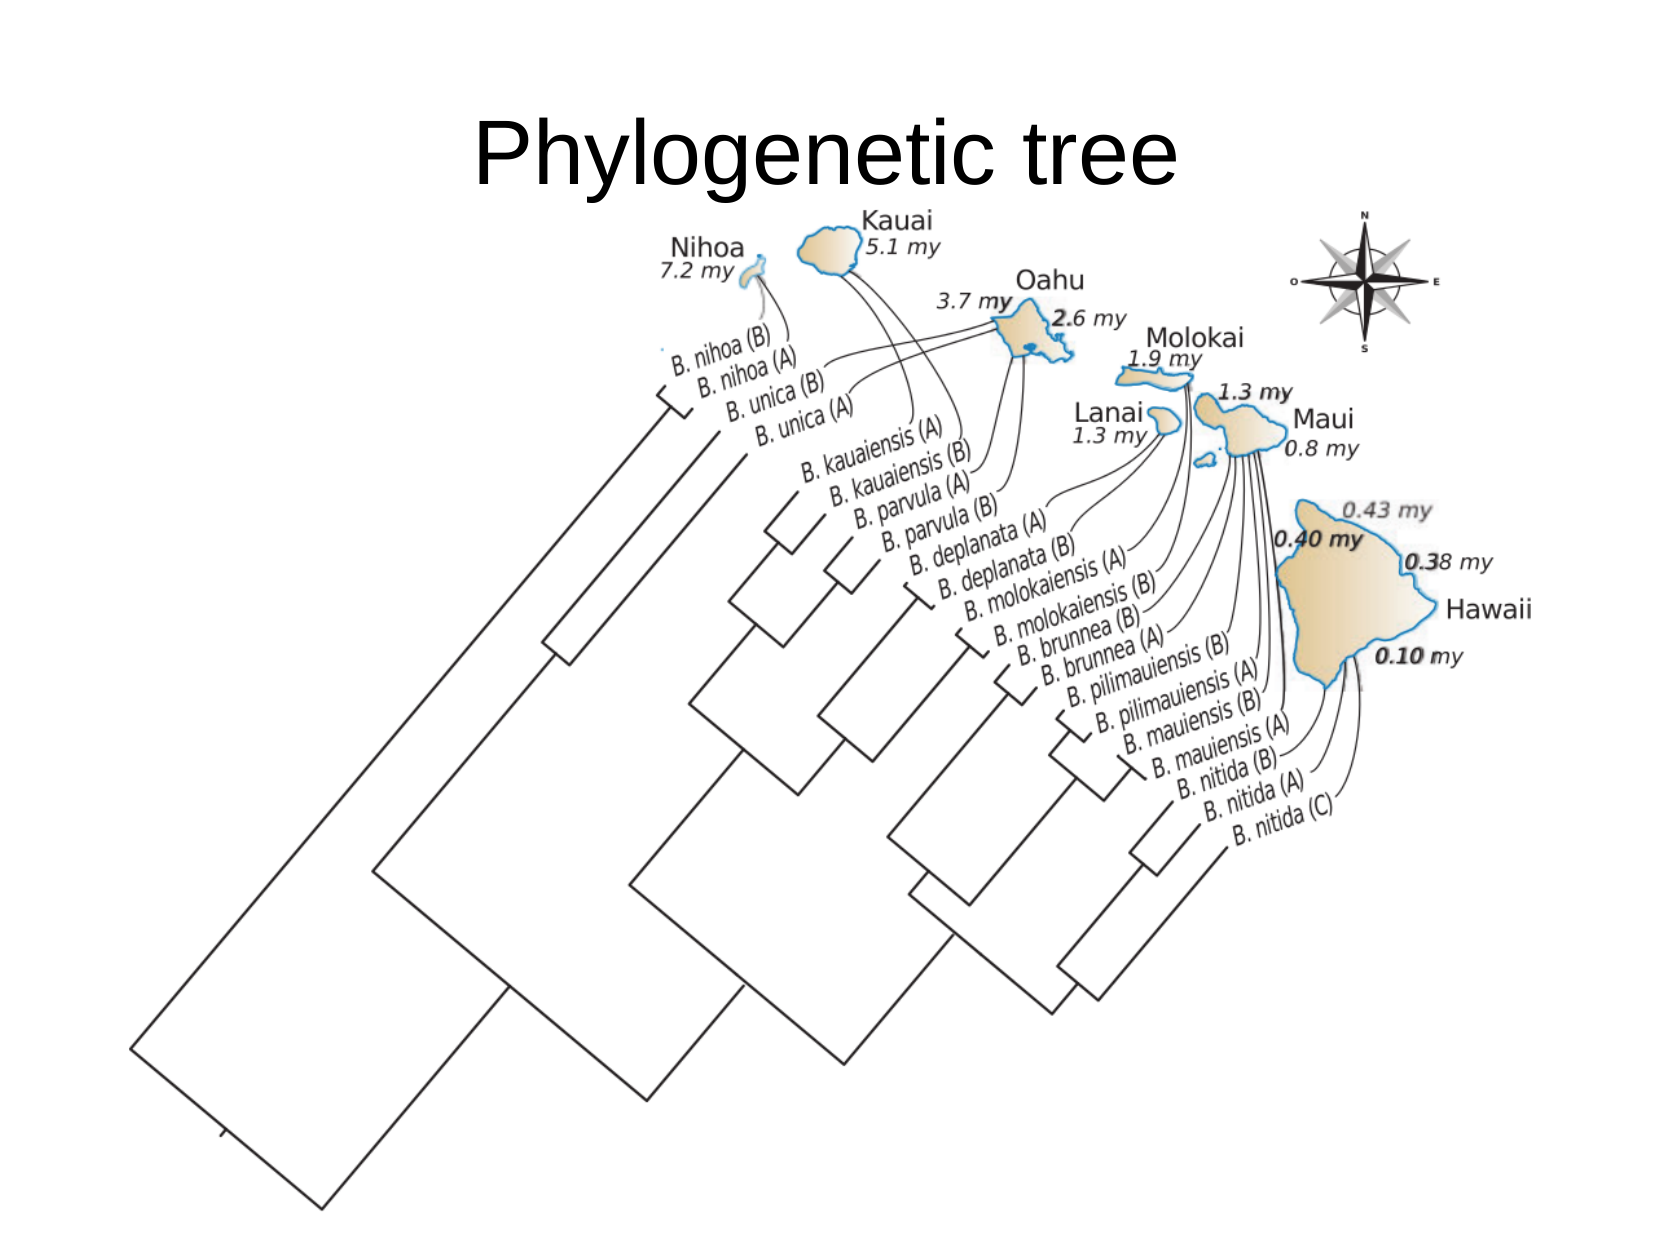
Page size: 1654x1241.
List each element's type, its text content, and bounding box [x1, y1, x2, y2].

picture [128, 209, 1531, 1212]
title Phylogenetic tree [82, 49, 1571, 257]
